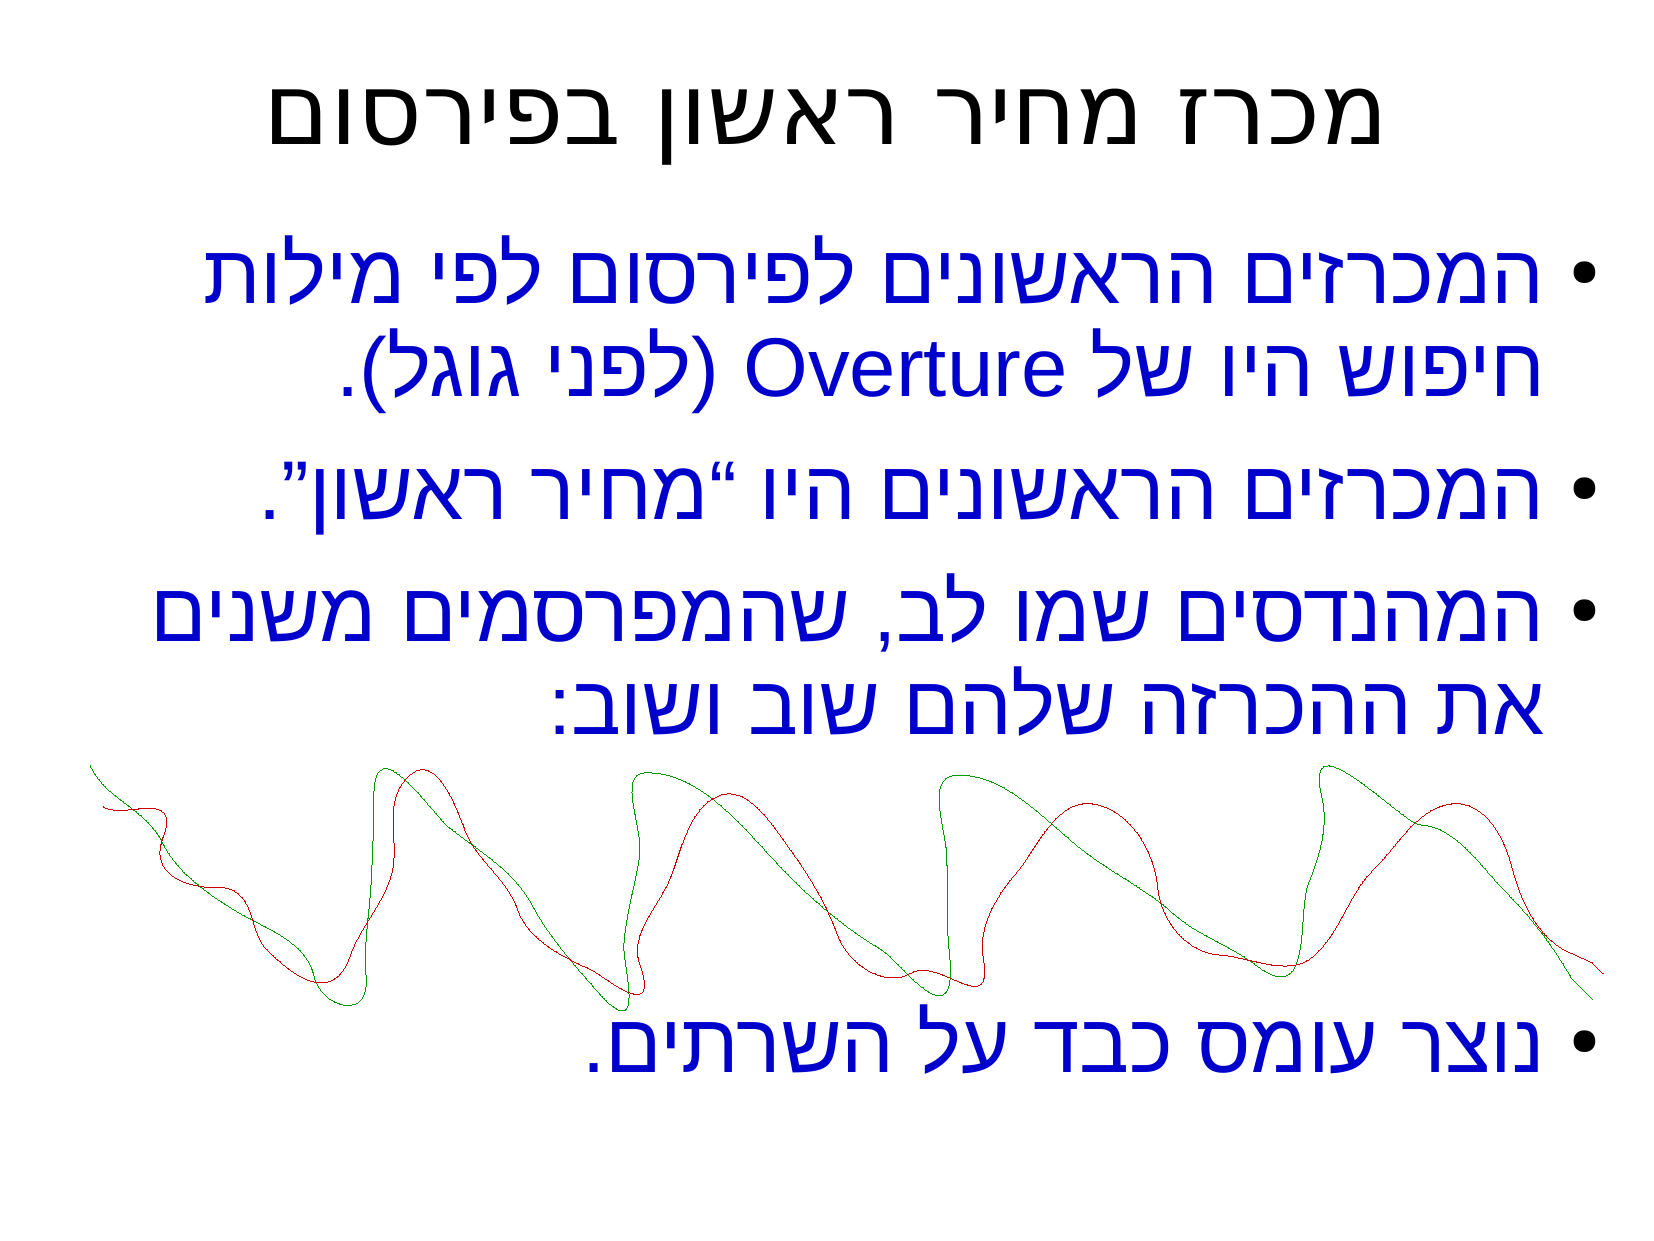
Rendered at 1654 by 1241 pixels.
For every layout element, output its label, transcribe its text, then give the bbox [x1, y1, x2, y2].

list המכרזים הראשונים לפירסום לפי מילות חיפוש היו של Overture (לפני גוגל). המכרזים הראשונים היו “מחיר ראשון”. המהנדסים שמו לב, שהמפרסמים משנים את ההכרזה שלהם שוב ושוב: נוצר עומס כבד על השרתים. [27, 228, 1618, 1241]
title מכרז מחיר ראשון בפירסום [0, 0, 1654, 226]
